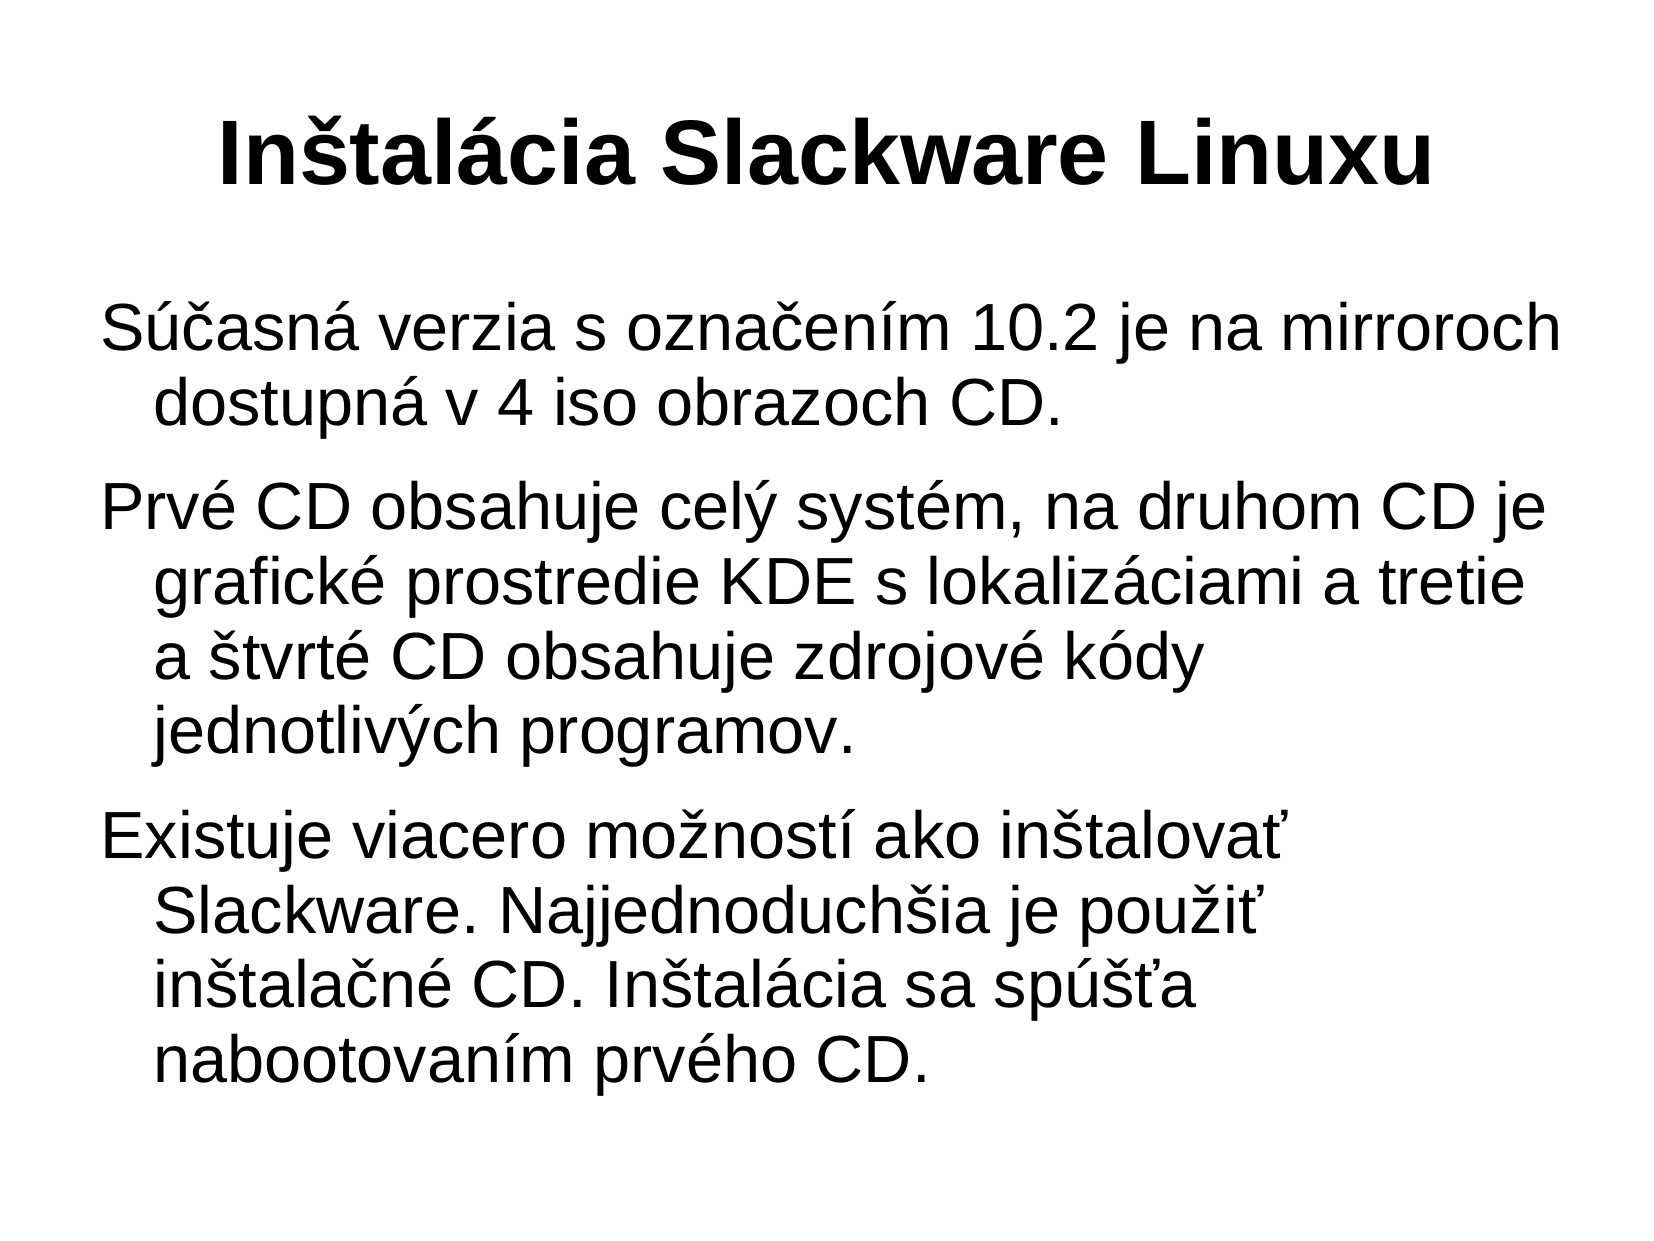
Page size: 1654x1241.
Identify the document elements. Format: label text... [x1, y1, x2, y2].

title Inštalácia Slackware Linuxu [82, 49, 1571, 257]
list Súčasná verzia s označením 10.2 je na mirroroch dostupná v 4 iso obrazoch CD. Prvé CD obsahuje celý systém, na druhom CD je grafické prostredie KDE s lokalizáciami a tretie a štvrté CD obsahuje zdrojové kódy jednotlivých programov. Existuje viacero možností ako inštalovať Slackware. Najjednoduchšia je použiť inštalačné CD. Inštalácia sa spúšťa nabootovaním prvého CD. [82, 290, 1571, 1109]
